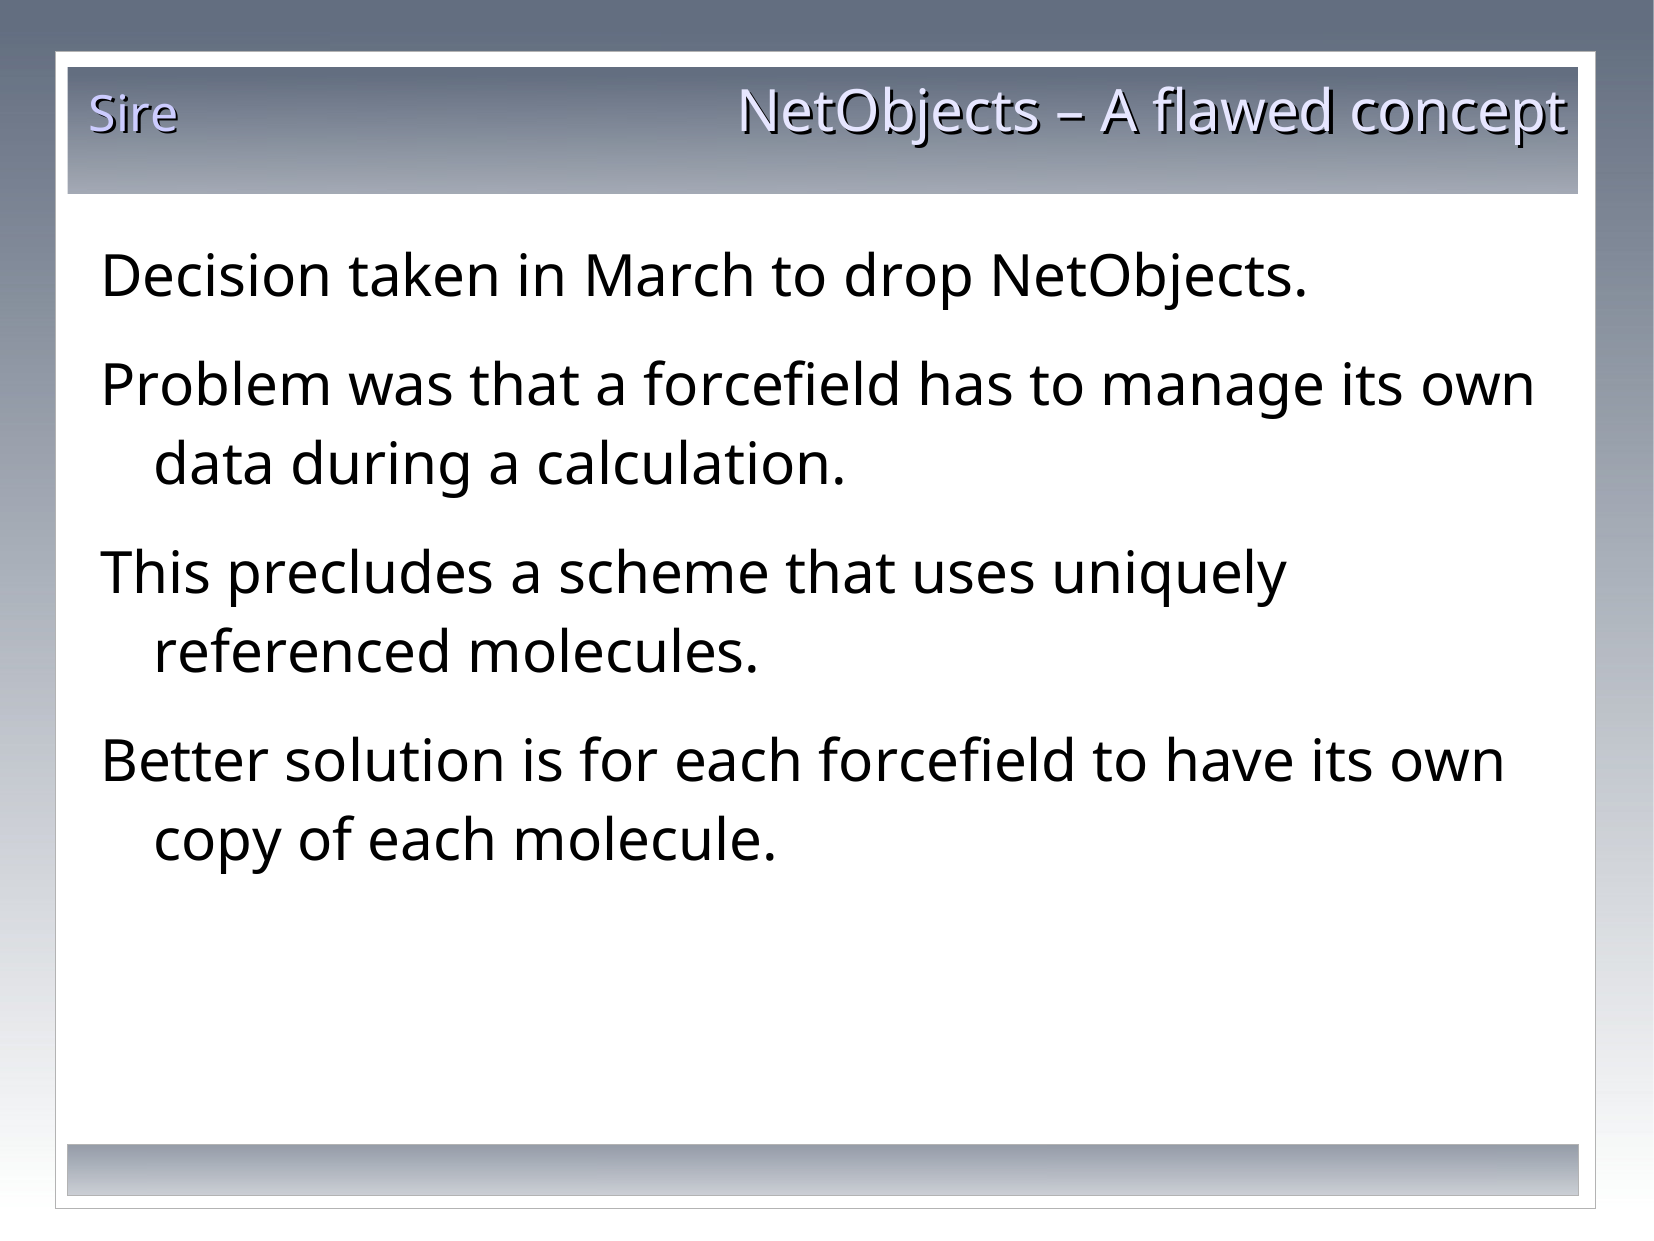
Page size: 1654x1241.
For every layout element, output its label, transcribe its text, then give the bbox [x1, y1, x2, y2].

list Decision taken in March to drop NetObjects. Problem was that a forcefield has to manage its own data during a calculation. This precludes a scheme that uses uniquely referenced molecules. Better solution is for each forcefield to have its own copy of each molecule. [82, 234, 1571, 1119]
picture [0, 0, 1654, 1241]
title NetObjects – A flawed concept [567, 68, 1567, 196]
